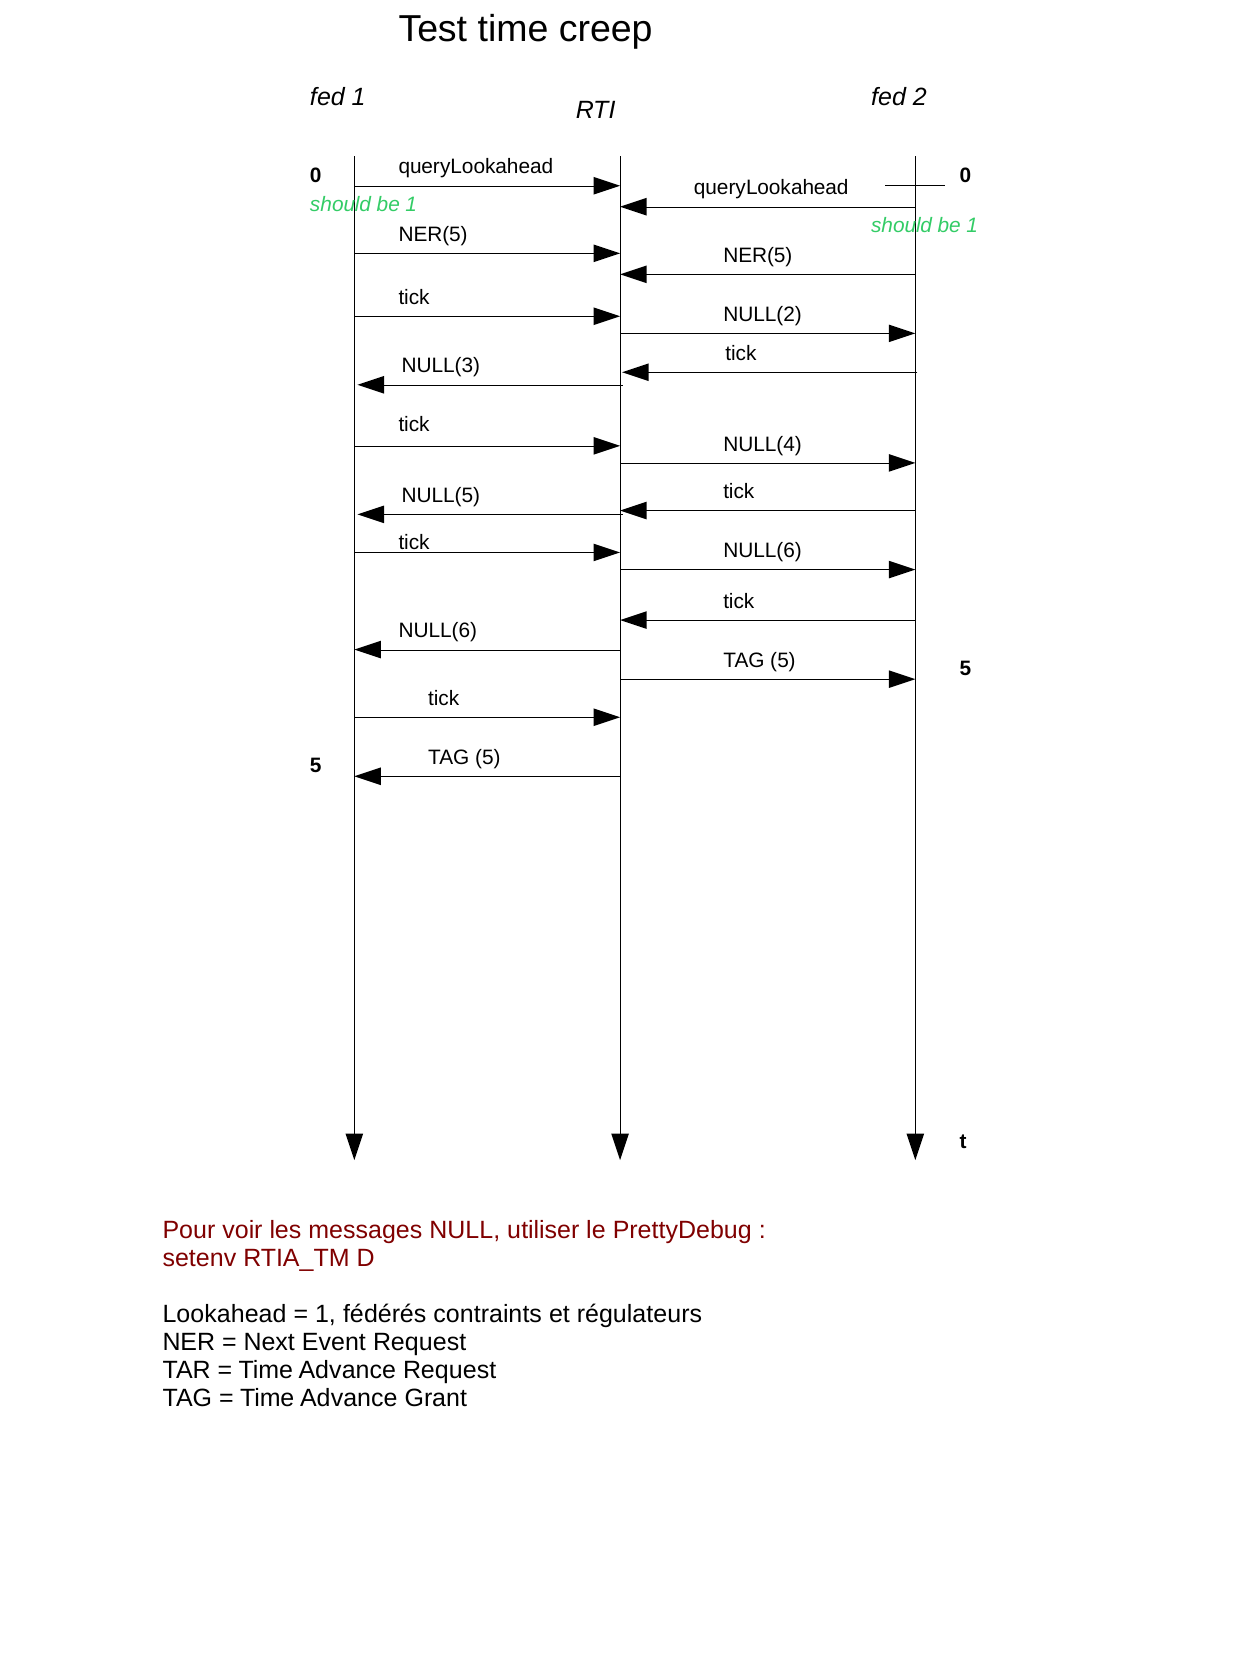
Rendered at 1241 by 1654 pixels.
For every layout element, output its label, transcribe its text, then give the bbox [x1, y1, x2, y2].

text_box Pour voir les messages NULL, utiliser le PrettyDebug : setenv RTIA_TM D Lookahead = 1, fédérés contraints et régulateurs NER = Next Event Request TAR = Time Advance Request TAG = Time Advance Grant [147, 1208, 1152, 1419]
text_box queryLookahead [679, 168, 916, 207]
text_box tick [383, 278, 591, 317]
text_box tick [383, 522, 591, 562]
text_box tick [413, 679, 621, 718]
text_box 0 [944, 156, 1004, 195]
text_box fed 1 [295, 75, 414, 119]
text_box Test time creep [383, 0, 945, 57]
text_box queryLookahead [383, 147, 621, 186]
text_box tick [710, 334, 918, 373]
text_box NULL(6) [708, 531, 916, 570]
text_box fed 2 [856, 75, 975, 119]
text_box NULL(4) [708, 424, 916, 463]
text_box NER(5) [708, 236, 827, 275]
text_box NULL(2) [708, 295, 916, 334]
text_box TAG (5) [708, 641, 916, 680]
text_box tick [383, 404, 591, 443]
text_box NULL(5) [386, 476, 594, 515]
text_box 5 [295, 746, 355, 785]
text_box NULL(6) [383, 611, 591, 650]
text_box NER(5) [383, 215, 591, 254]
text_box 5 [944, 649, 1004, 688]
text_box TAG (5) [413, 738, 680, 777]
text_box should be 1 [295, 185, 443, 224]
text_box t [944, 1122, 1004, 1161]
text_box tick [708, 472, 916, 511]
text_box 0 [295, 156, 355, 185]
text_box RTI [561, 88, 680, 132]
text_box tick [708, 581, 916, 621]
text_box NULL(3) [386, 346, 594, 385]
text_box should be 1 [856, 206, 1004, 245]
